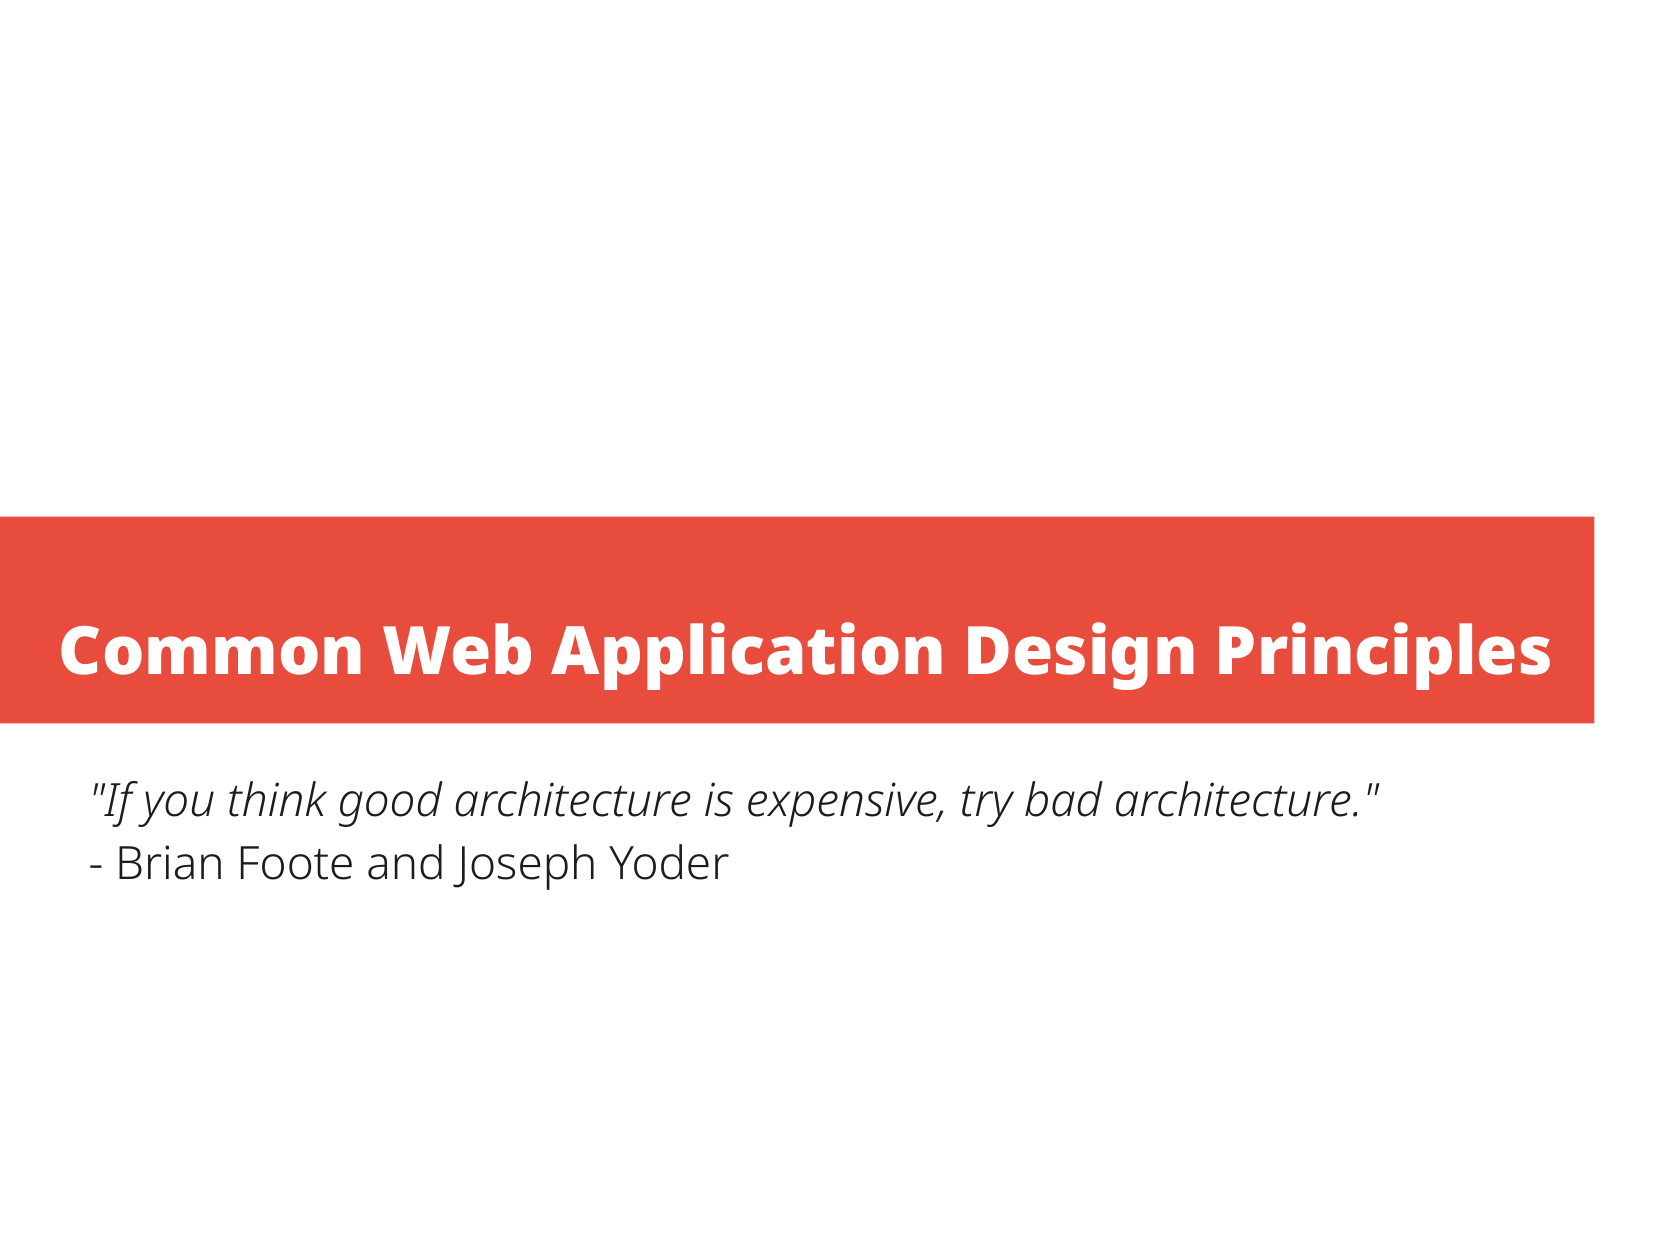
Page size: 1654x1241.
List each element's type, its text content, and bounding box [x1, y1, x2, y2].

subtitle "If you think good architecture is expensive, try bad architecture." - Brian Foote and Joseph Yoder [88, 767, 1595, 1182]
title Common Web Application Design Principles [59, 546, 1595, 694]
